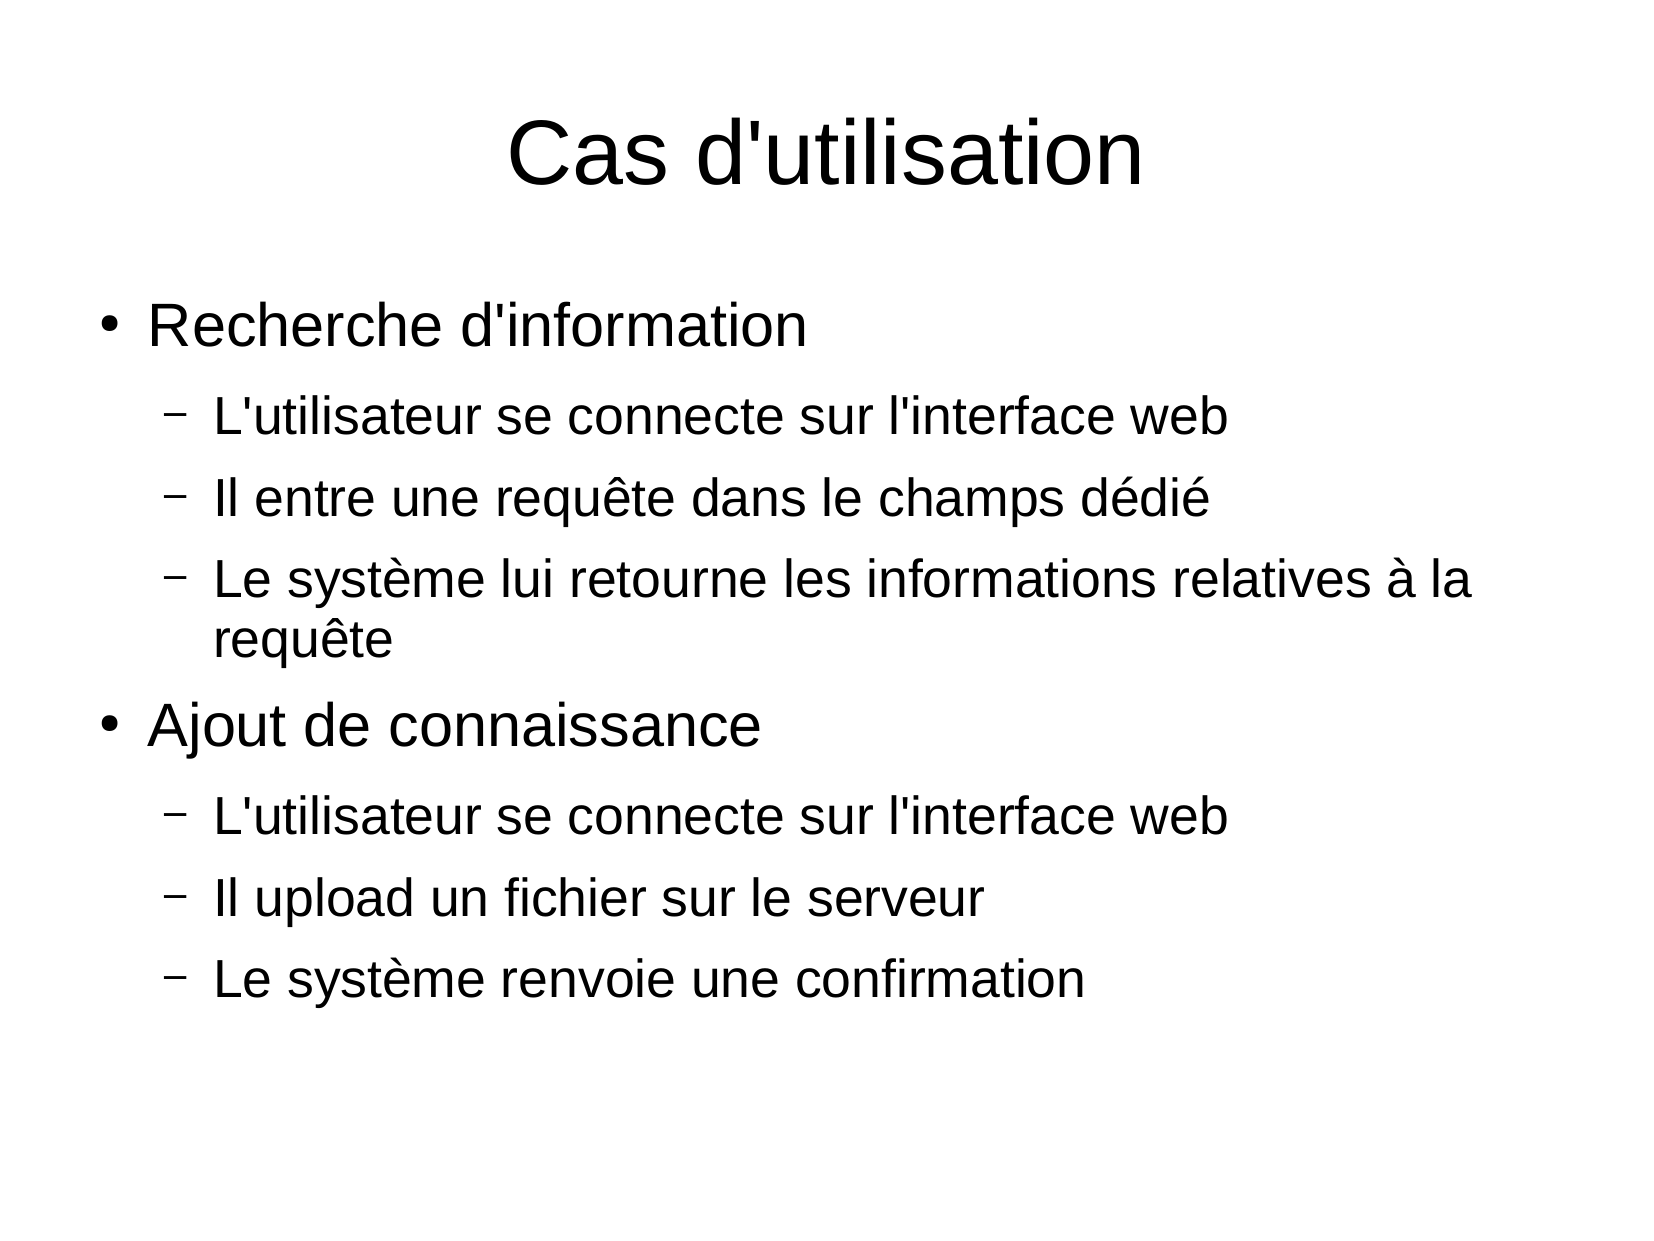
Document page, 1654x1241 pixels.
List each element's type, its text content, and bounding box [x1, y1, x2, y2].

title Cas d'utilisation [82, 49, 1571, 257]
list Recherche d'information L'utilisateur se connecte sur l'interface web Il entre une requête dans le champs dédié Le système lui retourne les informations relatives à la requête Ajout de connaissance L'utilisateur se connecte sur l'interface web Il upload un fichier sur le serveur Le système renvoie une confirmation [82, 290, 1571, 1010]
